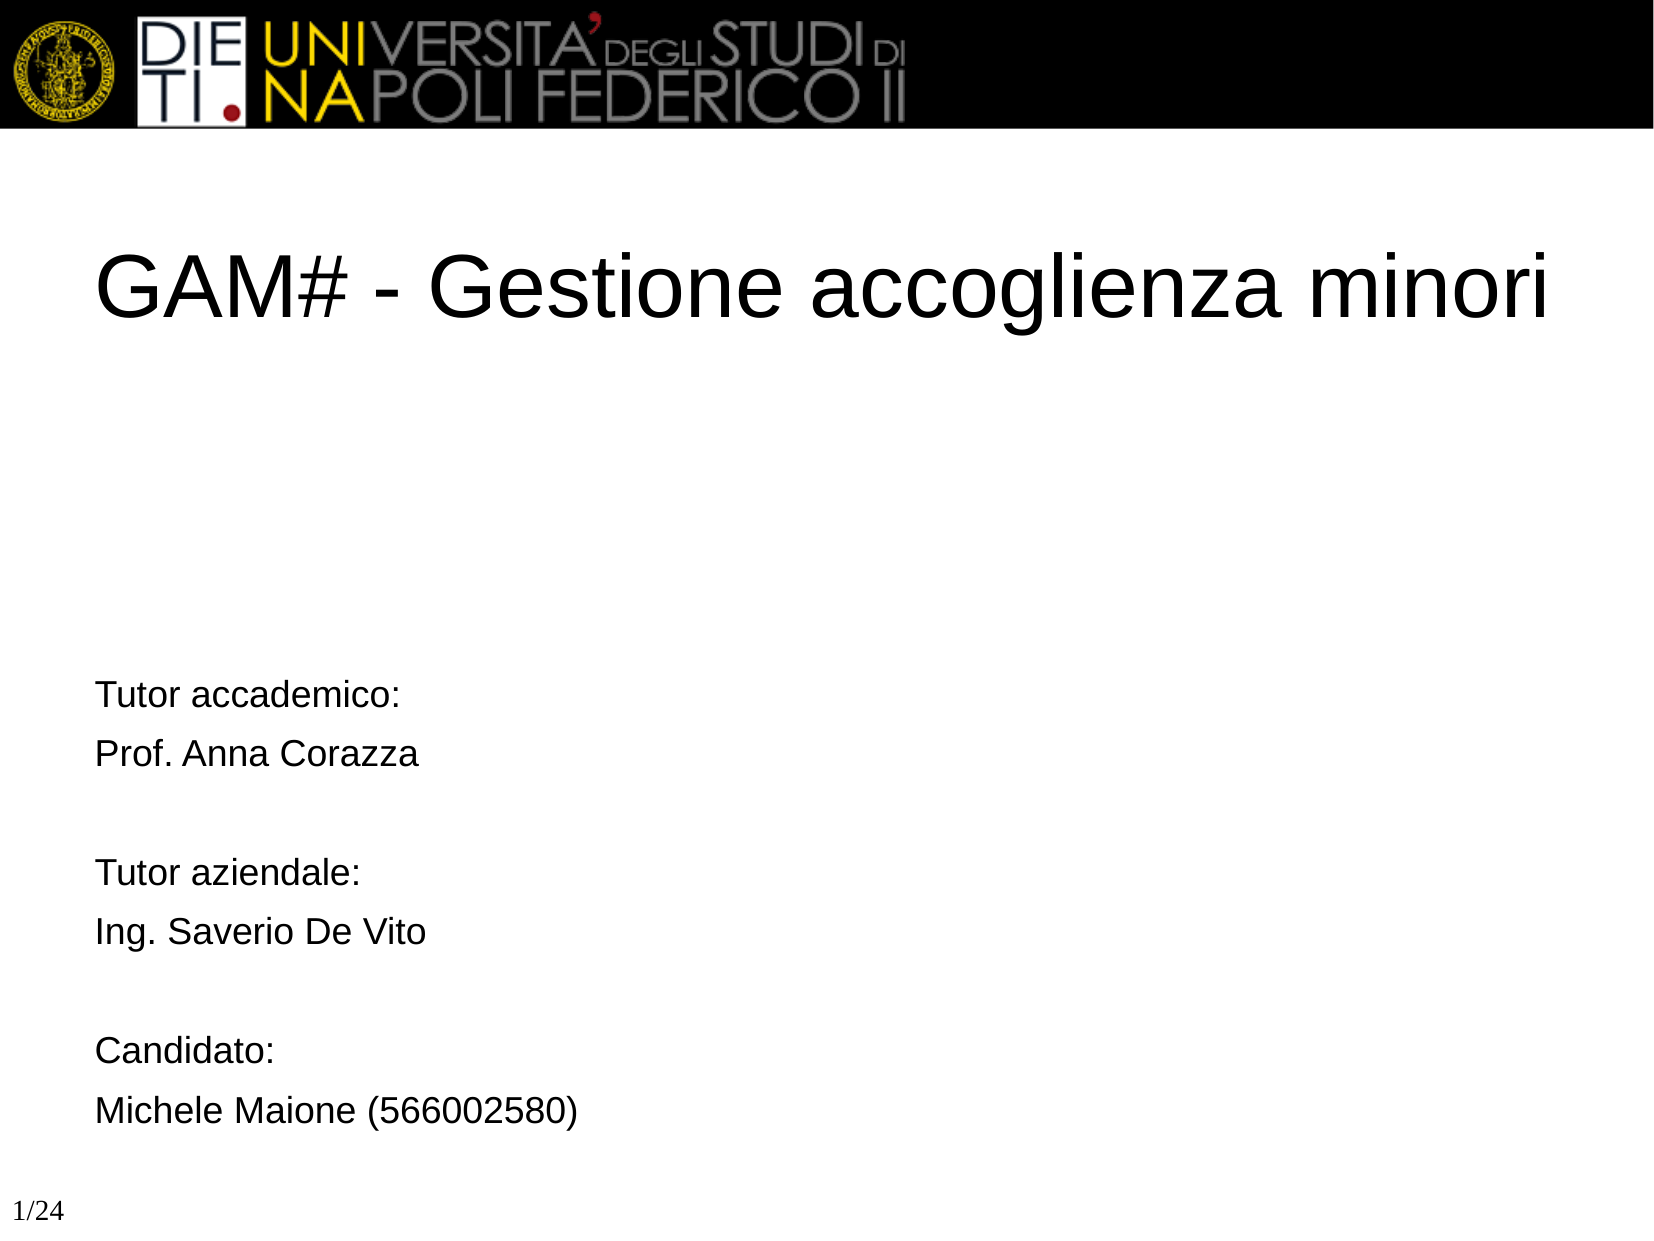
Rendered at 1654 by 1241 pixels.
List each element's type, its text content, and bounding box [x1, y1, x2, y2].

title [0, 0, 1654, 129]
title GAM# - Gestione accoglienza minori [94, 236, 1560, 337]
list Tutor accademico: Prof. Anna Corazza Tutor aziendale: Ing. Saverio De Vito Candidato: Michele Maione (566002580) [23, 673, 750, 1132]
picture [11, 9, 908, 129]
